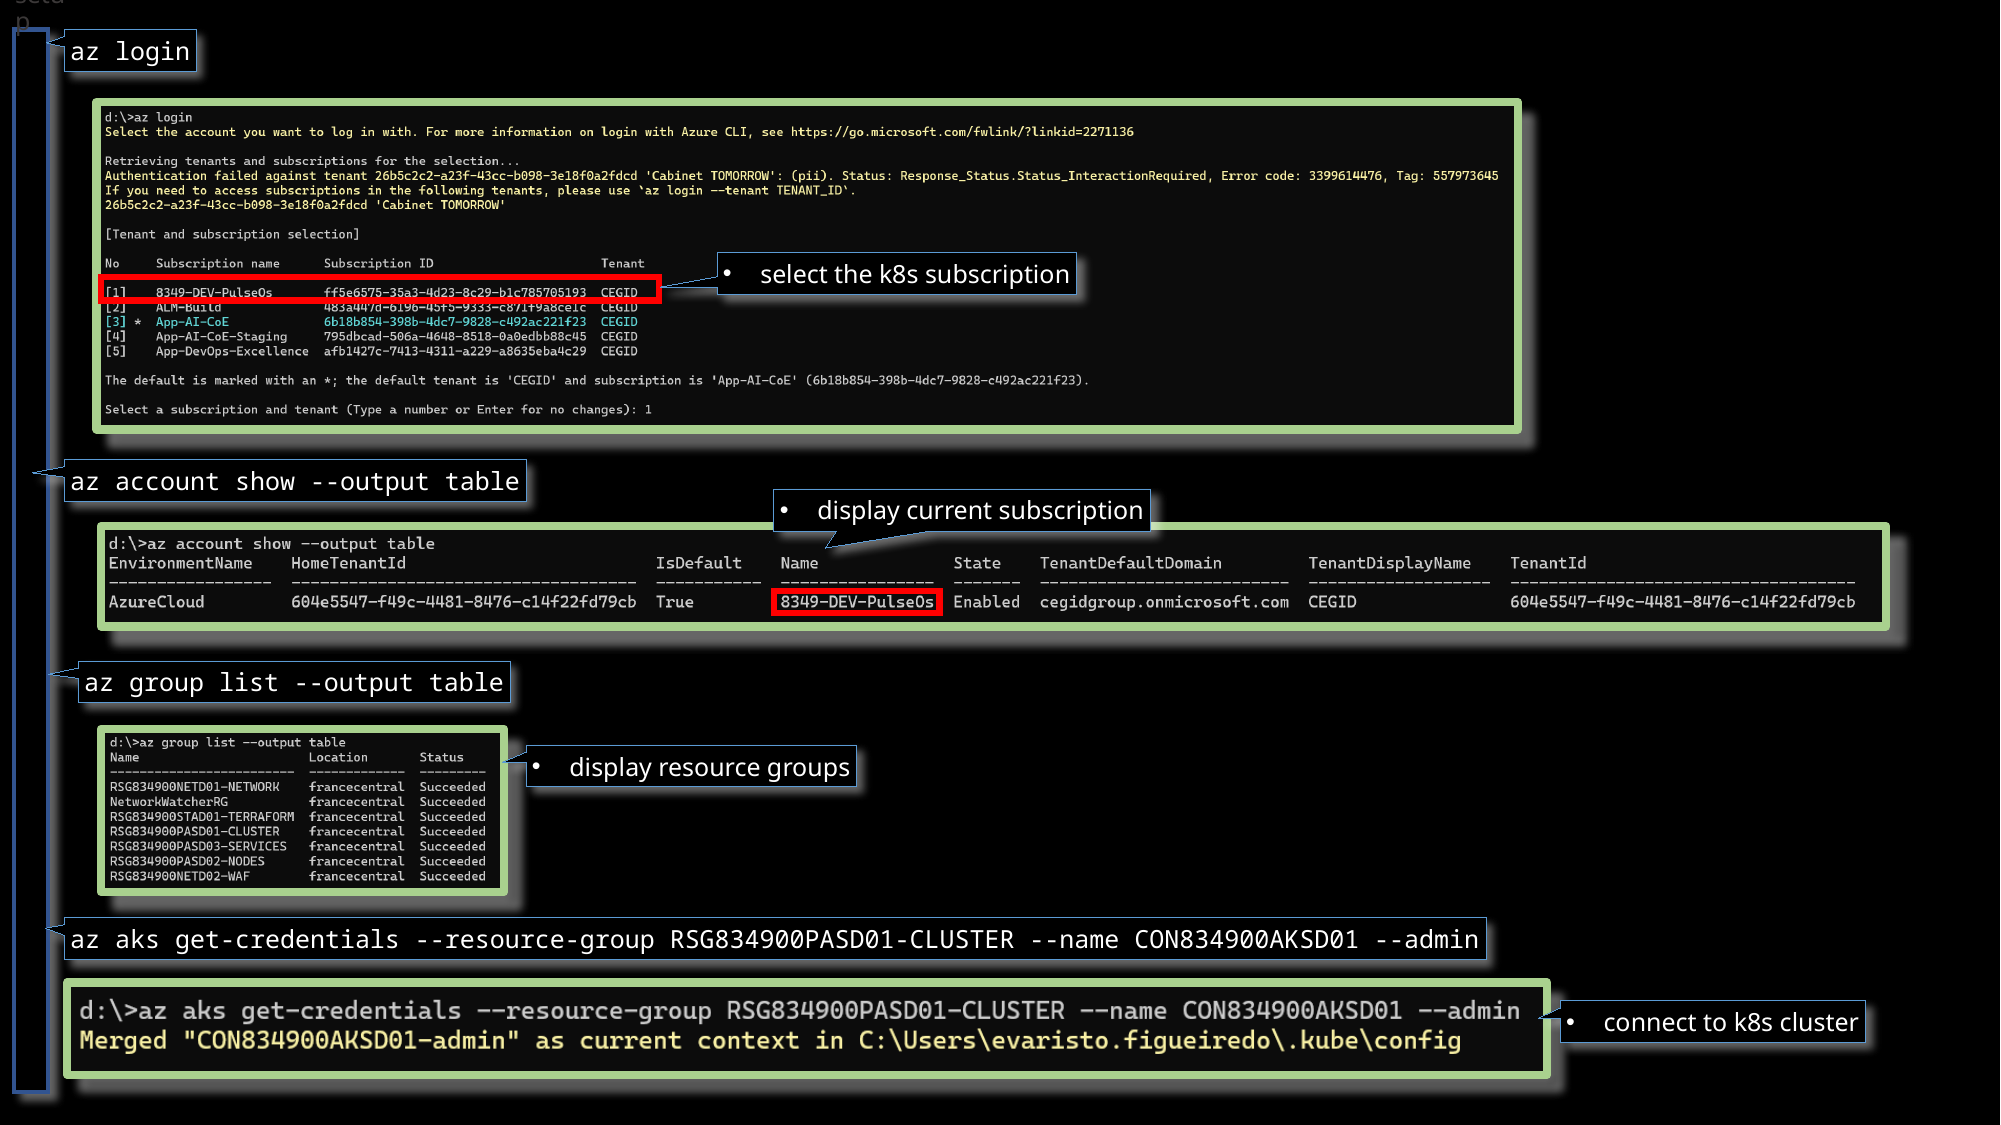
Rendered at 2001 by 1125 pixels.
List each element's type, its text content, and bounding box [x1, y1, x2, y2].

text_box az aks get-credentials --resource-group RSG834900PASD01-CLUSTER --name CON834900AKSD01 --admin [45, 917, 1487, 960]
text_box az account show --output table [32, 459, 527, 502]
text_box display resource groups [502, 745, 857, 787]
picture [100, 106, 1514, 426]
text_box display current subscription [773, 489, 1151, 549]
text_box select the k8s subscription [660, 252, 1077, 295]
picture [105, 530, 1882, 623]
picture [71, 986, 1543, 1071]
text_box az group list --output table [48, 661, 511, 703]
picture [105, 733, 500, 888]
text_box az login [46, 29, 197, 72]
title 3.1 setup [0, 0, 96, 1125]
picture [104, 280, 656, 297]
text_box connect to k8s cluster [1538, 1000, 1866, 1043]
